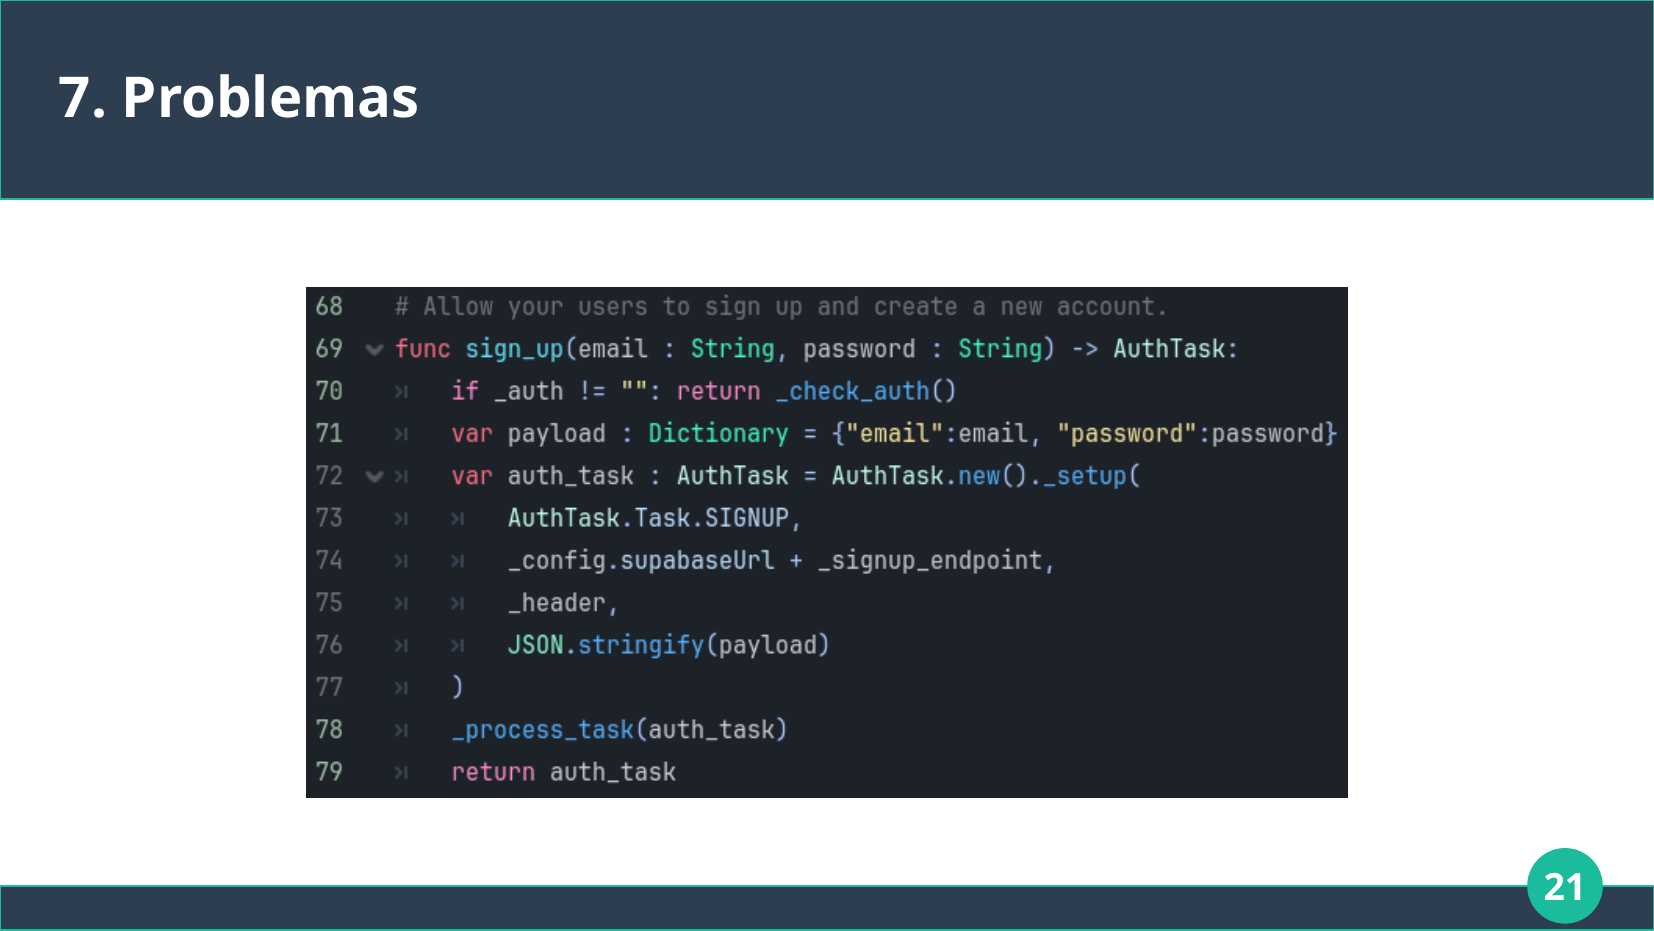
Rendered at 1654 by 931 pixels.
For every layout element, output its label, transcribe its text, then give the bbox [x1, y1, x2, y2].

picture [306, 287, 1348, 798]
title 7. Problemas [59, 37, 1595, 155]
